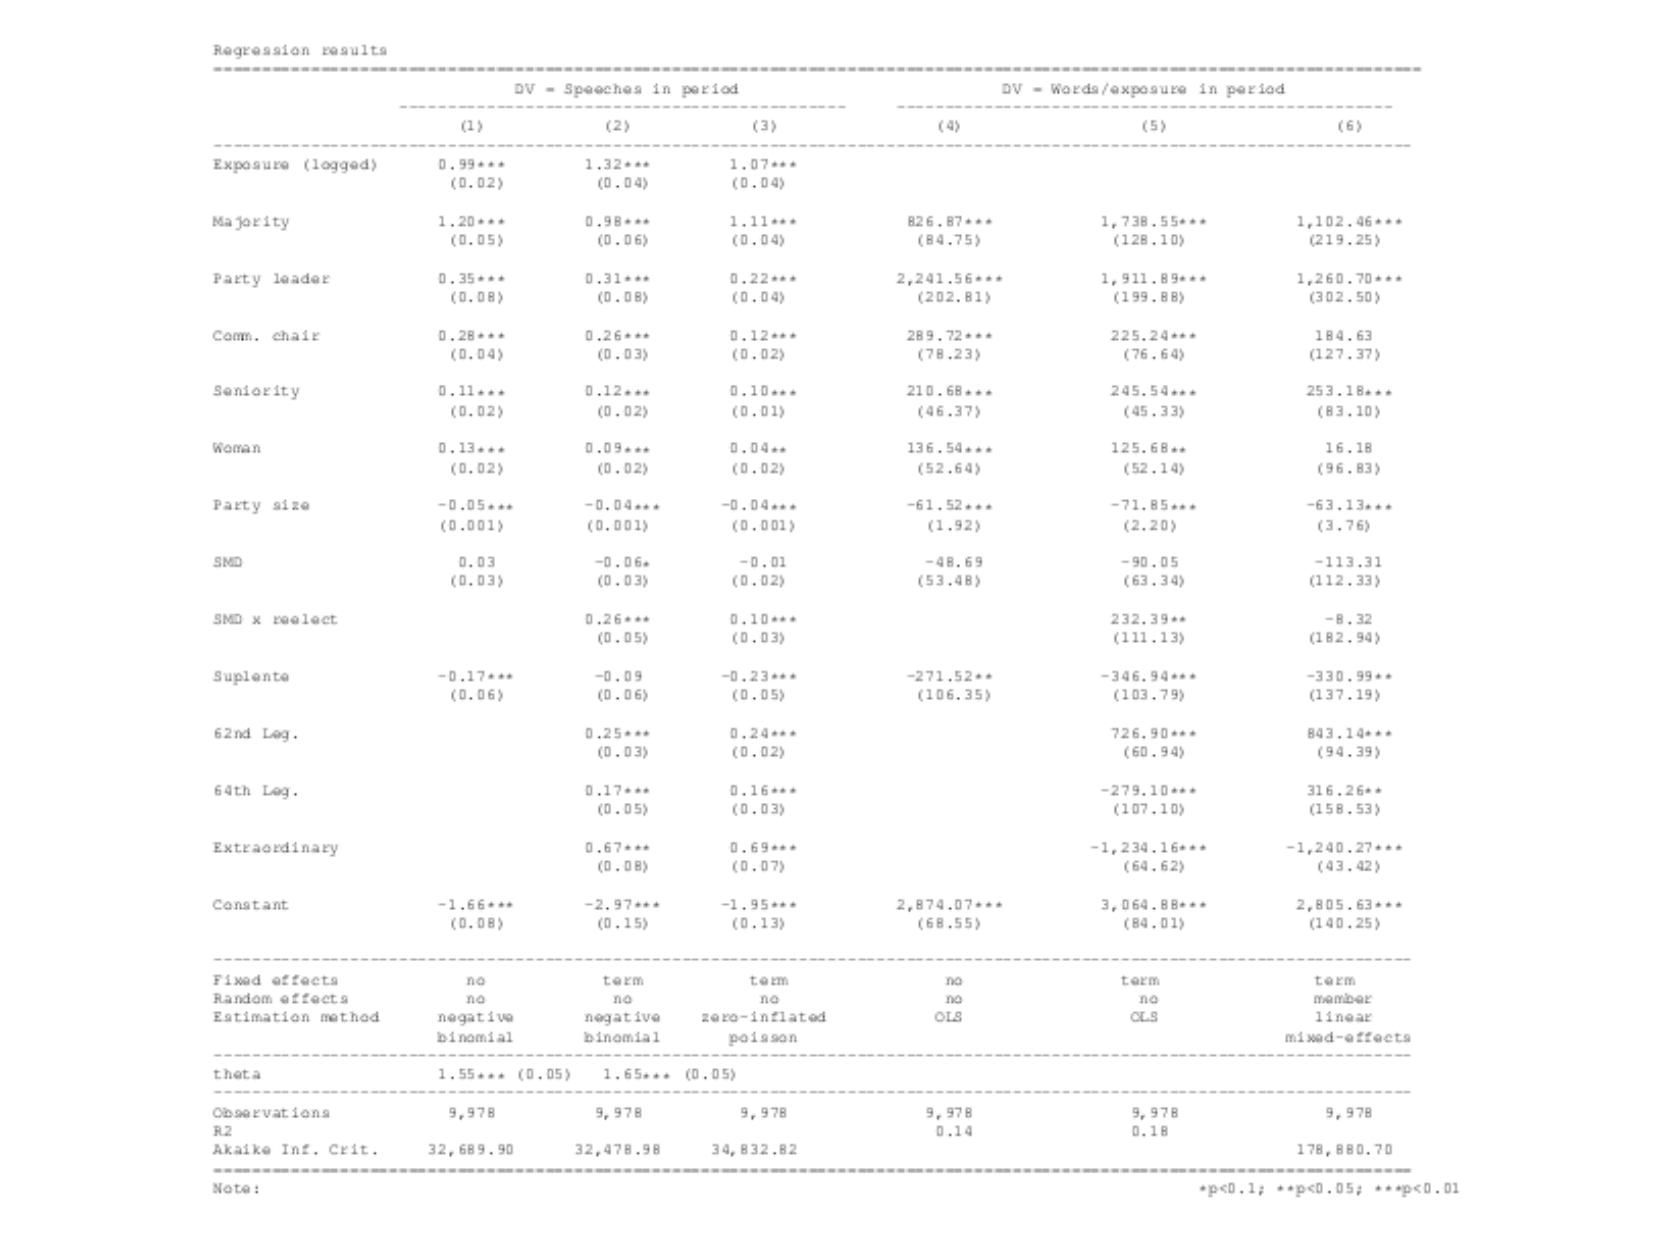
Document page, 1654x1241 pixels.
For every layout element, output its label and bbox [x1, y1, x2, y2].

picture [189, 31, 1480, 1216]
